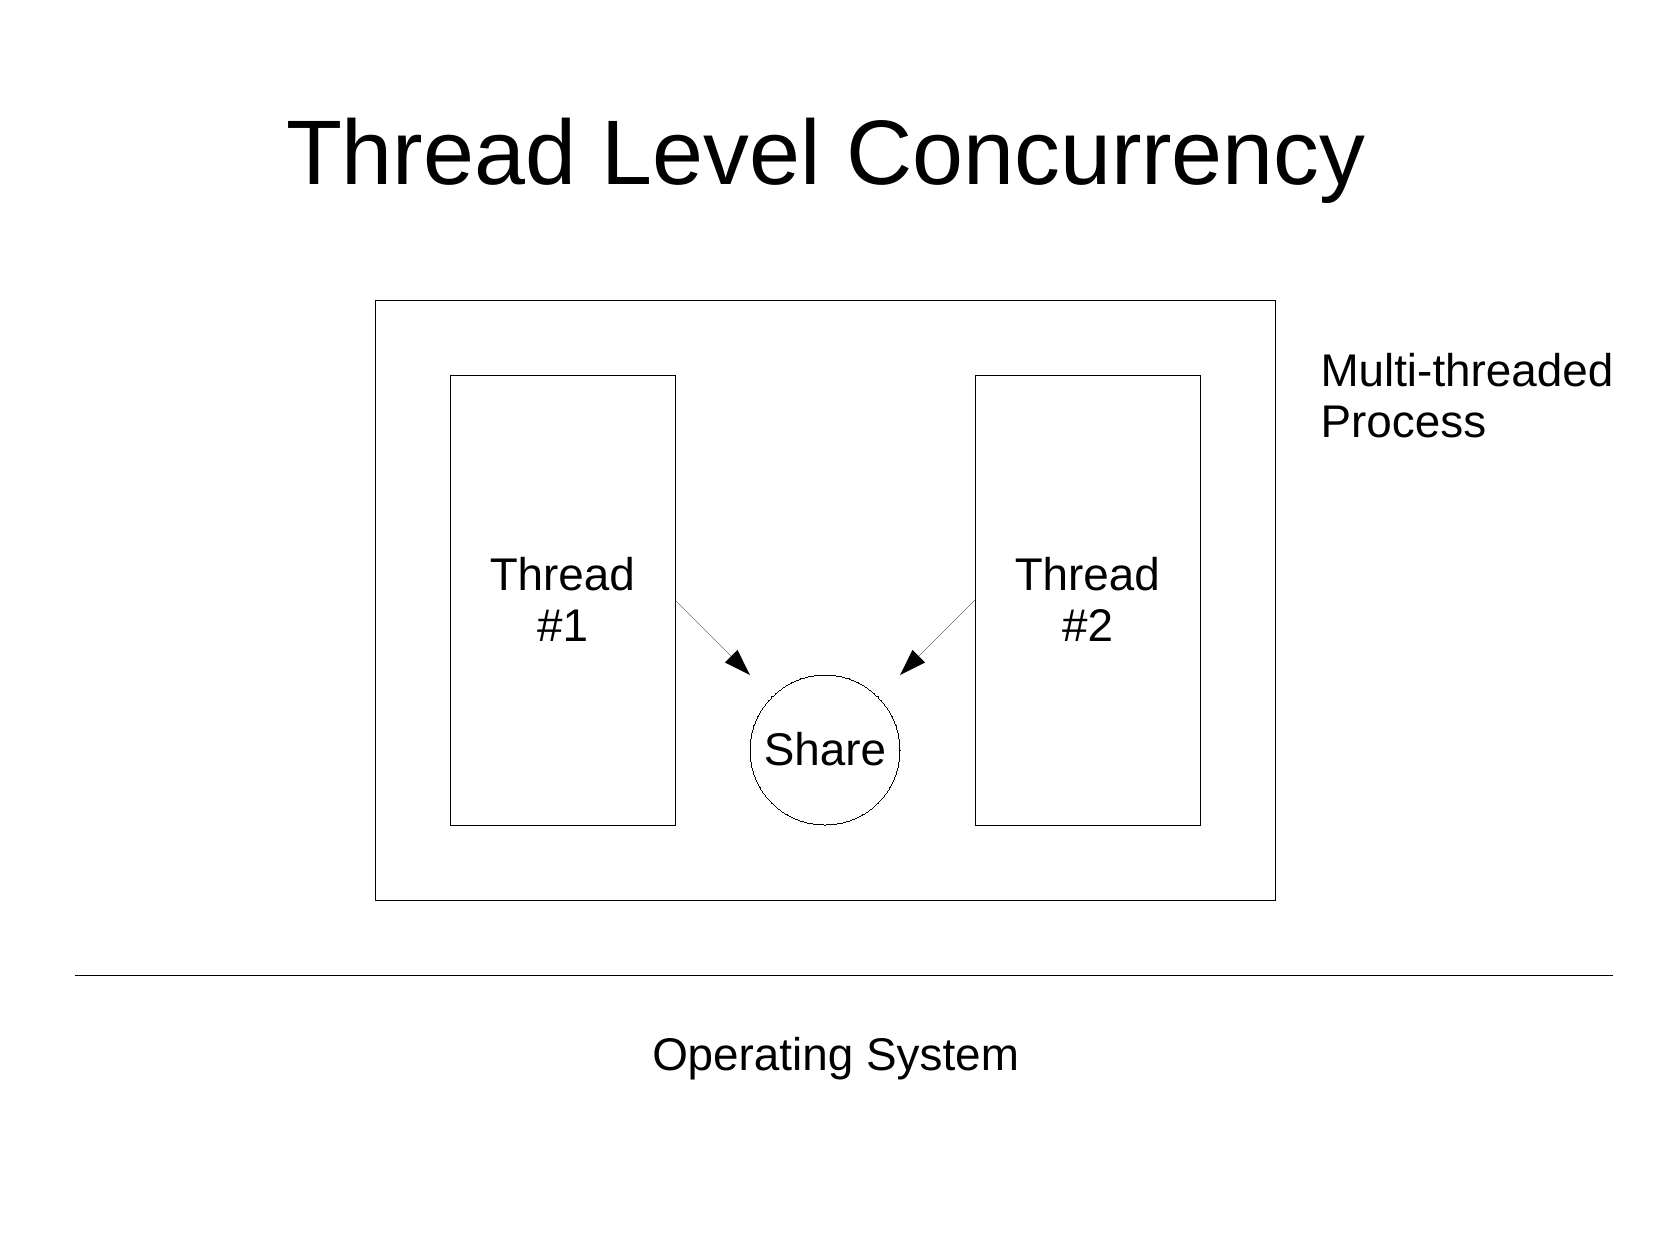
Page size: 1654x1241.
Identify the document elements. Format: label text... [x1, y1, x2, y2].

title Thread Level Concurrency [82, 49, 1571, 257]
text_box Operating System [637, 1021, 1034, 1088]
text_box Share [750, 675, 901, 826]
text_box Thread #2 [975, 375, 1201, 826]
text_box Thread #1 [450, 375, 676, 826]
text_box Multi-threaded Process [1305, 337, 1629, 455]
text_box [375, 300, 1276, 901]
